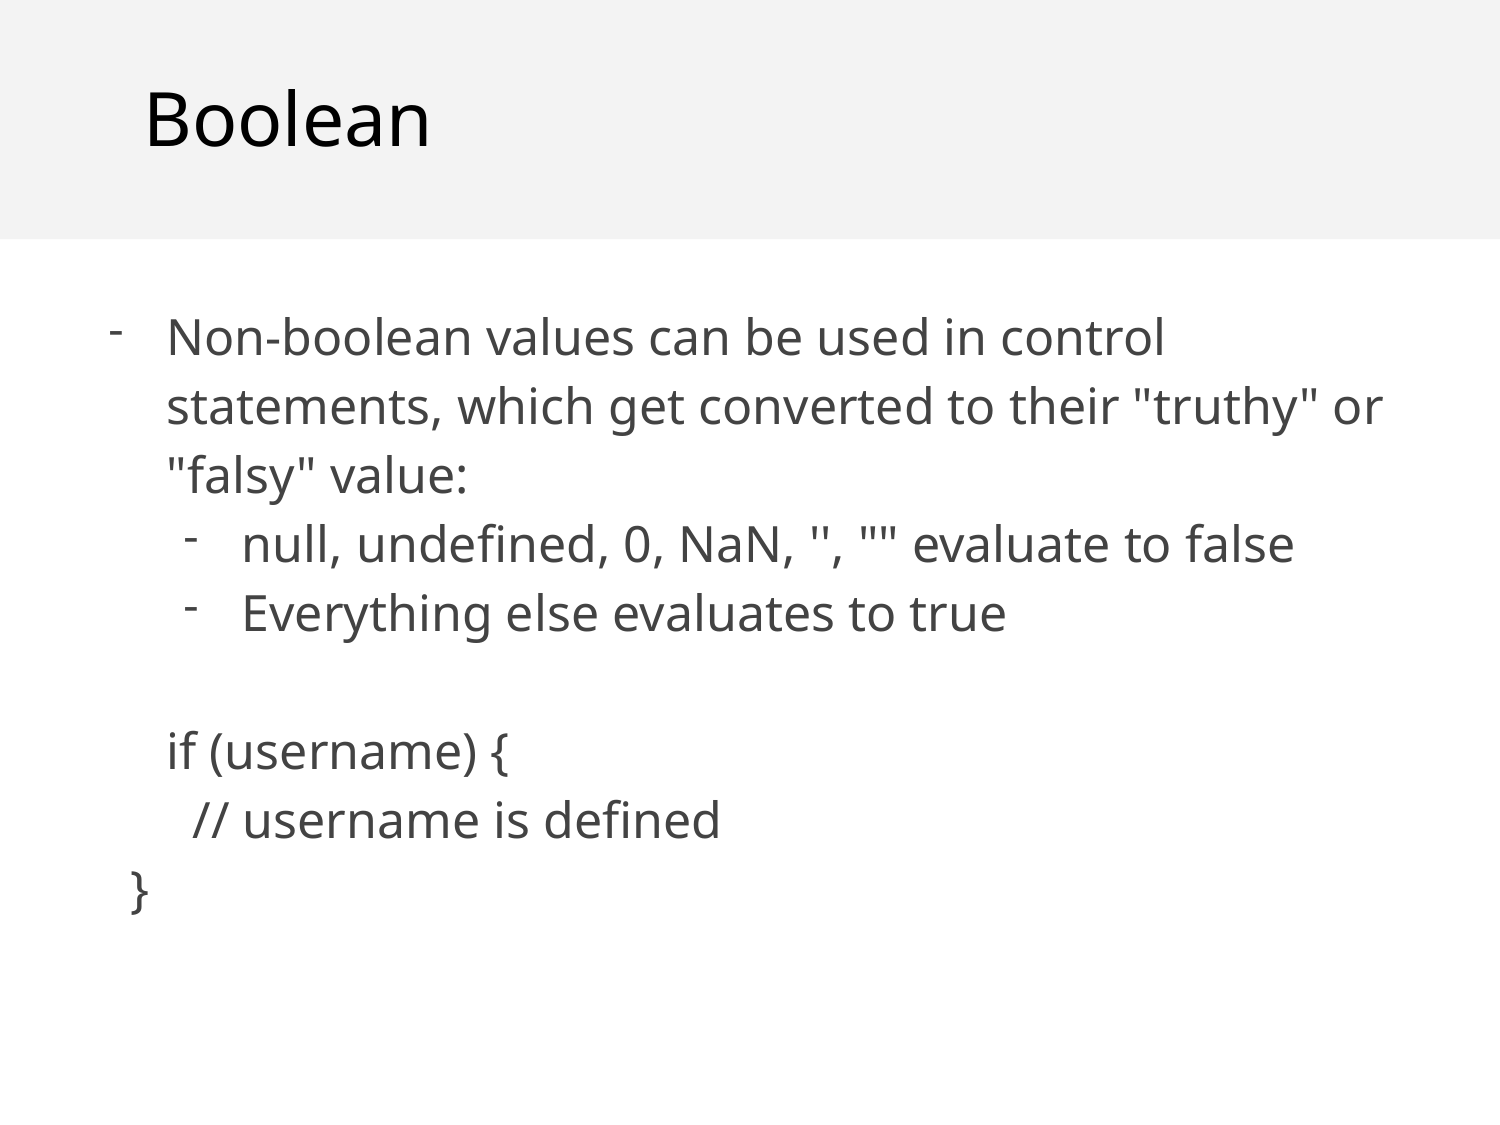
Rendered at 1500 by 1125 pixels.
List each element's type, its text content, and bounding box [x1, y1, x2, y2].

title Boolean [128, 56, 1372, 183]
list Non-boolean values can be used in control statements, which get converted to their "truthy" or "falsy" value: null, undefined, 0, NaN, '', "" evaluate to false Everything else evaluates to true if (username) { // username is defined } [76, 281, 1444, 988]
